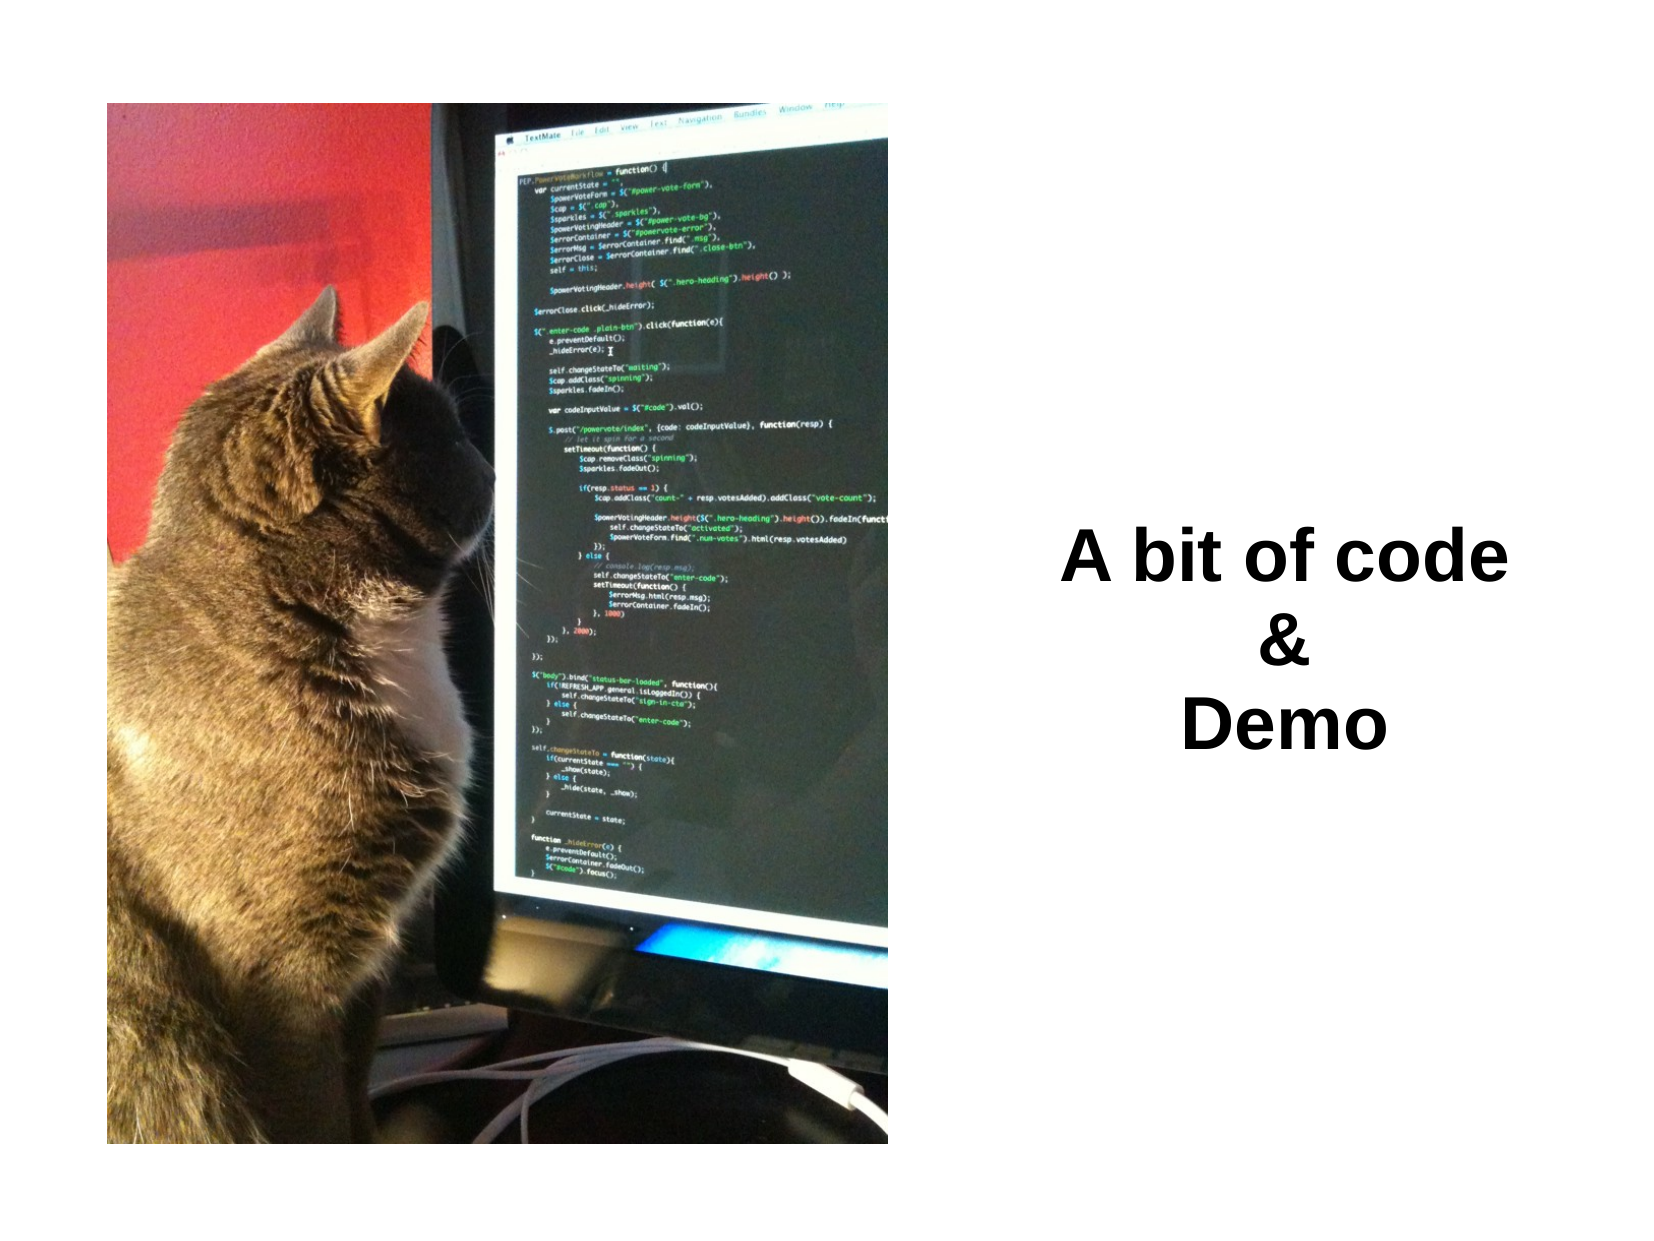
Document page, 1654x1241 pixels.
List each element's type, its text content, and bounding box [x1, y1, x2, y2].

text_box A bit of code & Demo [1044, 506, 1526, 774]
picture [107, 103, 888, 1144]
